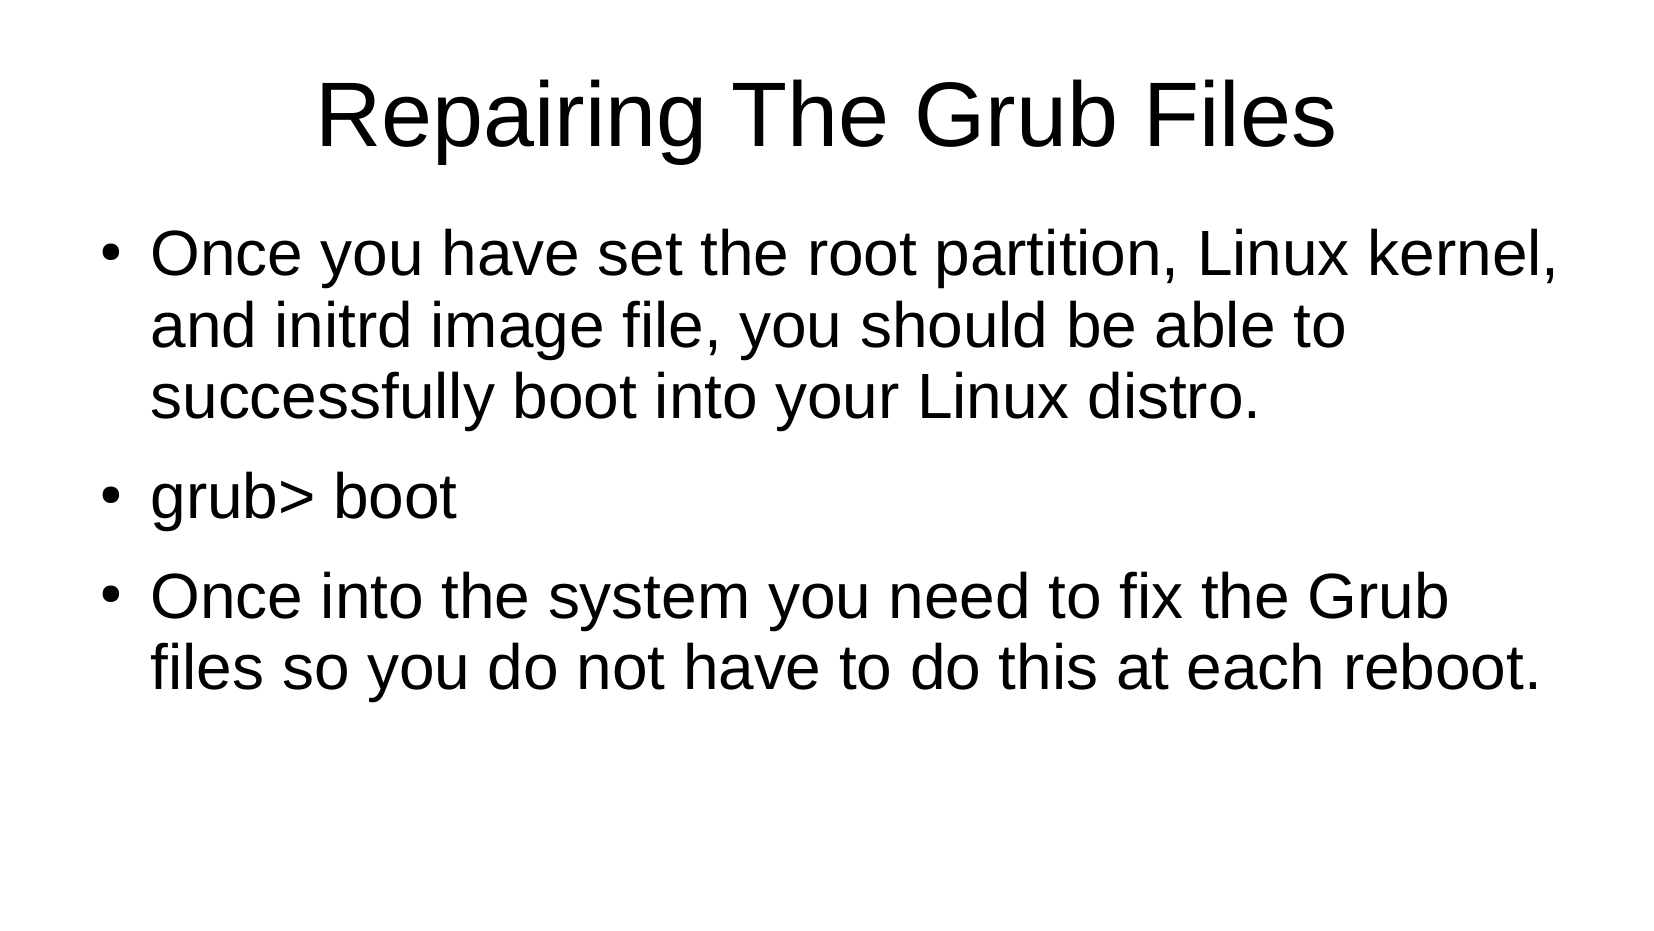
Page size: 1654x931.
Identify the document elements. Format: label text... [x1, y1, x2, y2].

list Once you have set the root partition, Linux kernel, and initrd image file, you should be able to successfully boot into your Linux distro. grub> boot Once into the system you need to fix the Grub files so you do not have to do this at each reboot. [82, 217, 1571, 758]
title Repairing The Grub Files [82, 37, 1571, 193]
